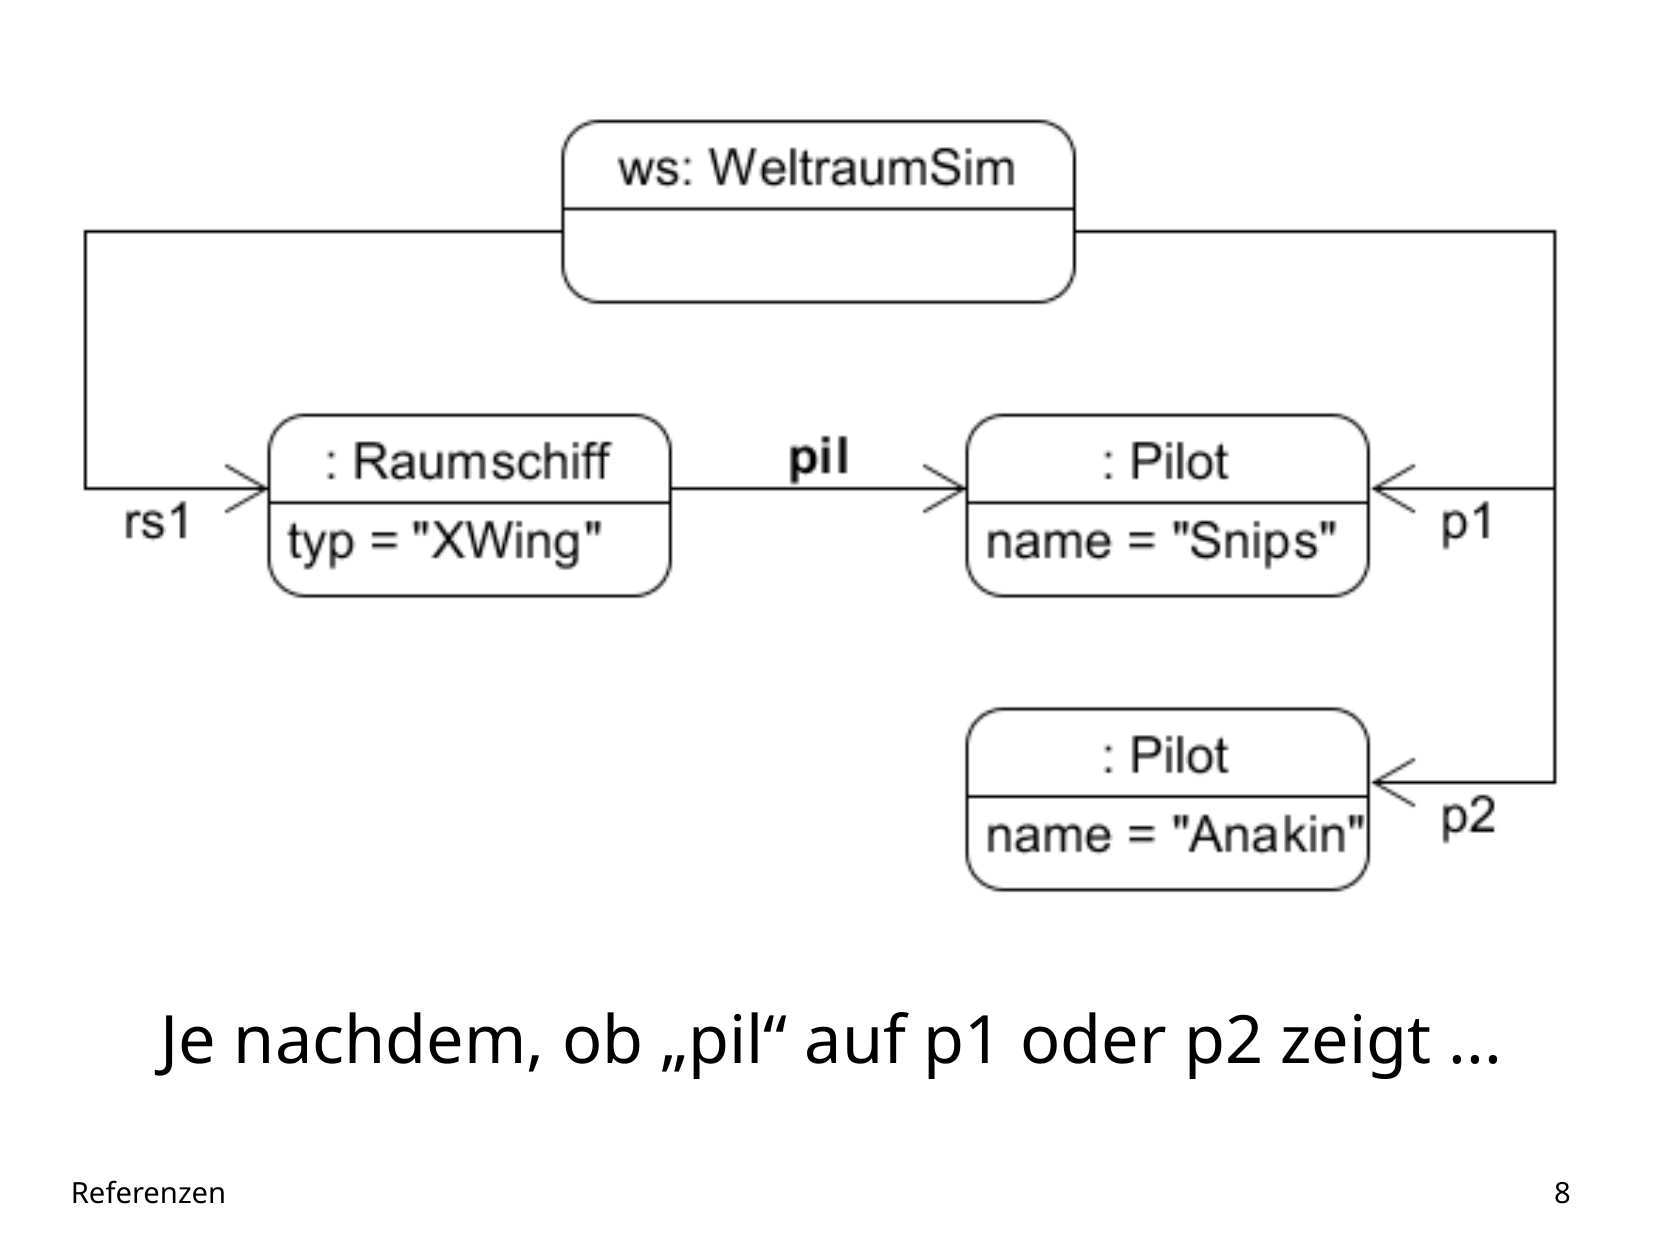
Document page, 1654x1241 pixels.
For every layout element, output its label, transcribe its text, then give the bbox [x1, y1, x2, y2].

picture [82, 118, 1560, 895]
list Je nachdem, ob „pil“ auf p1 oder p2 zeigt ... [35, 992, 1630, 1158]
